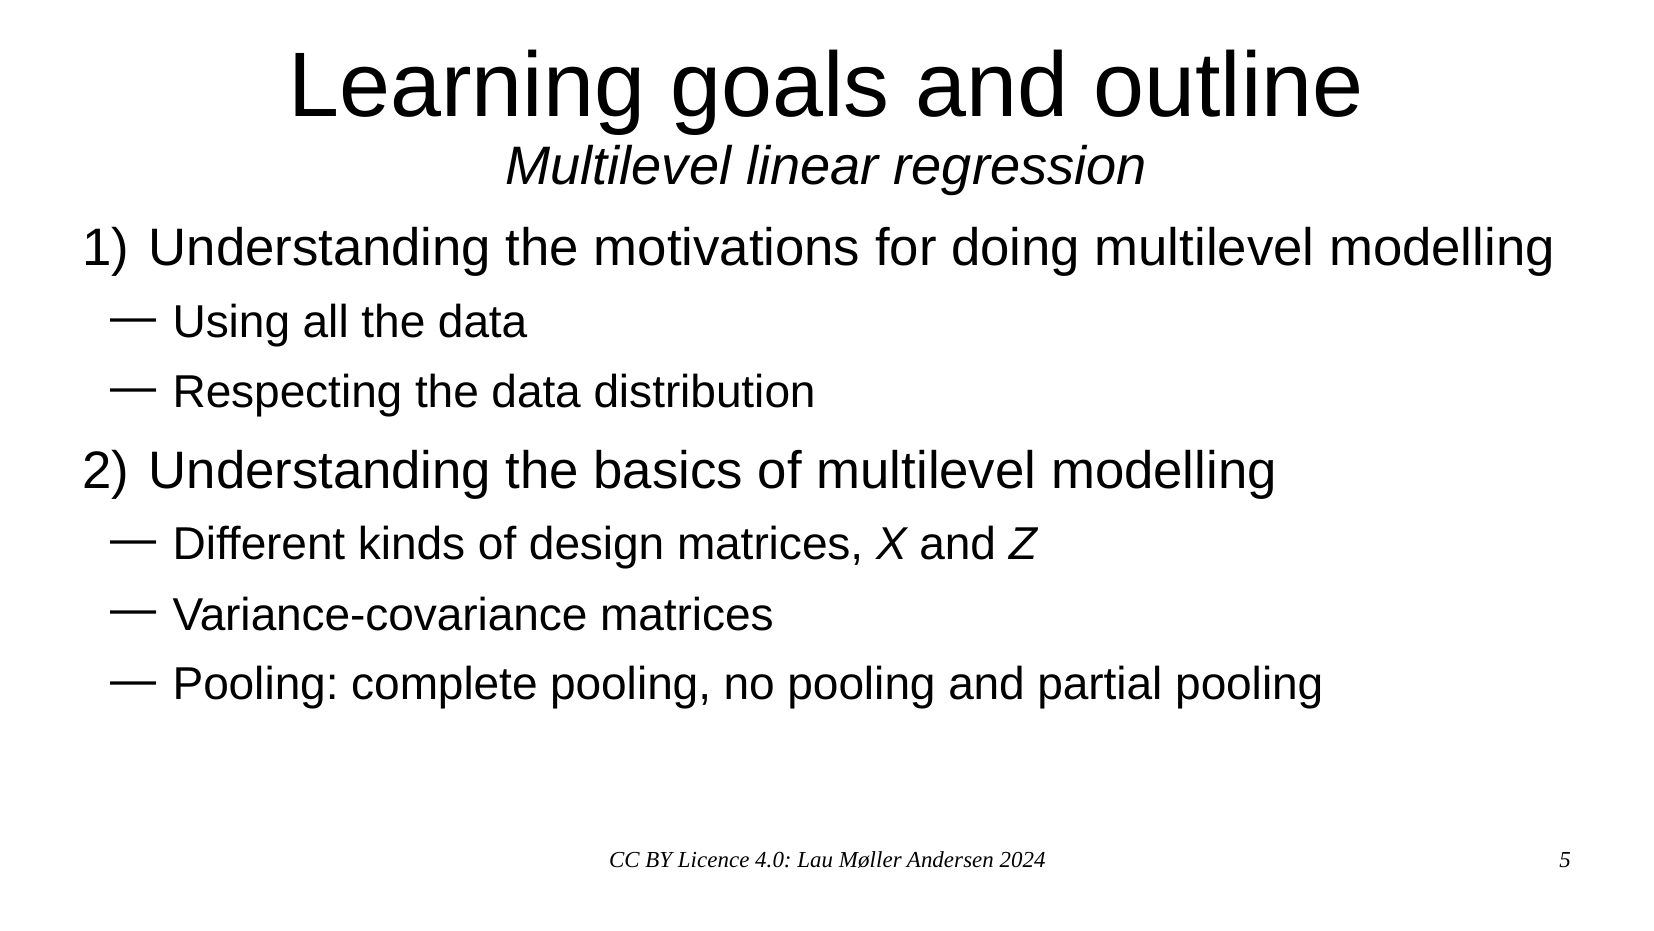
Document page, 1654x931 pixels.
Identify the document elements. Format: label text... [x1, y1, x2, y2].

title Learning goals and outline Multilevel linear regression [82, 32, 1571, 197]
list Understanding the motivations for doing multilevel modelling Using all the data Respecting the data distribution Understanding the basics of multilevel modelling Different kinds of design matrices, X and Z Variance-covariance matrices Pooling: complete pooling, no pooling and partial pooling [82, 217, 1571, 758]
